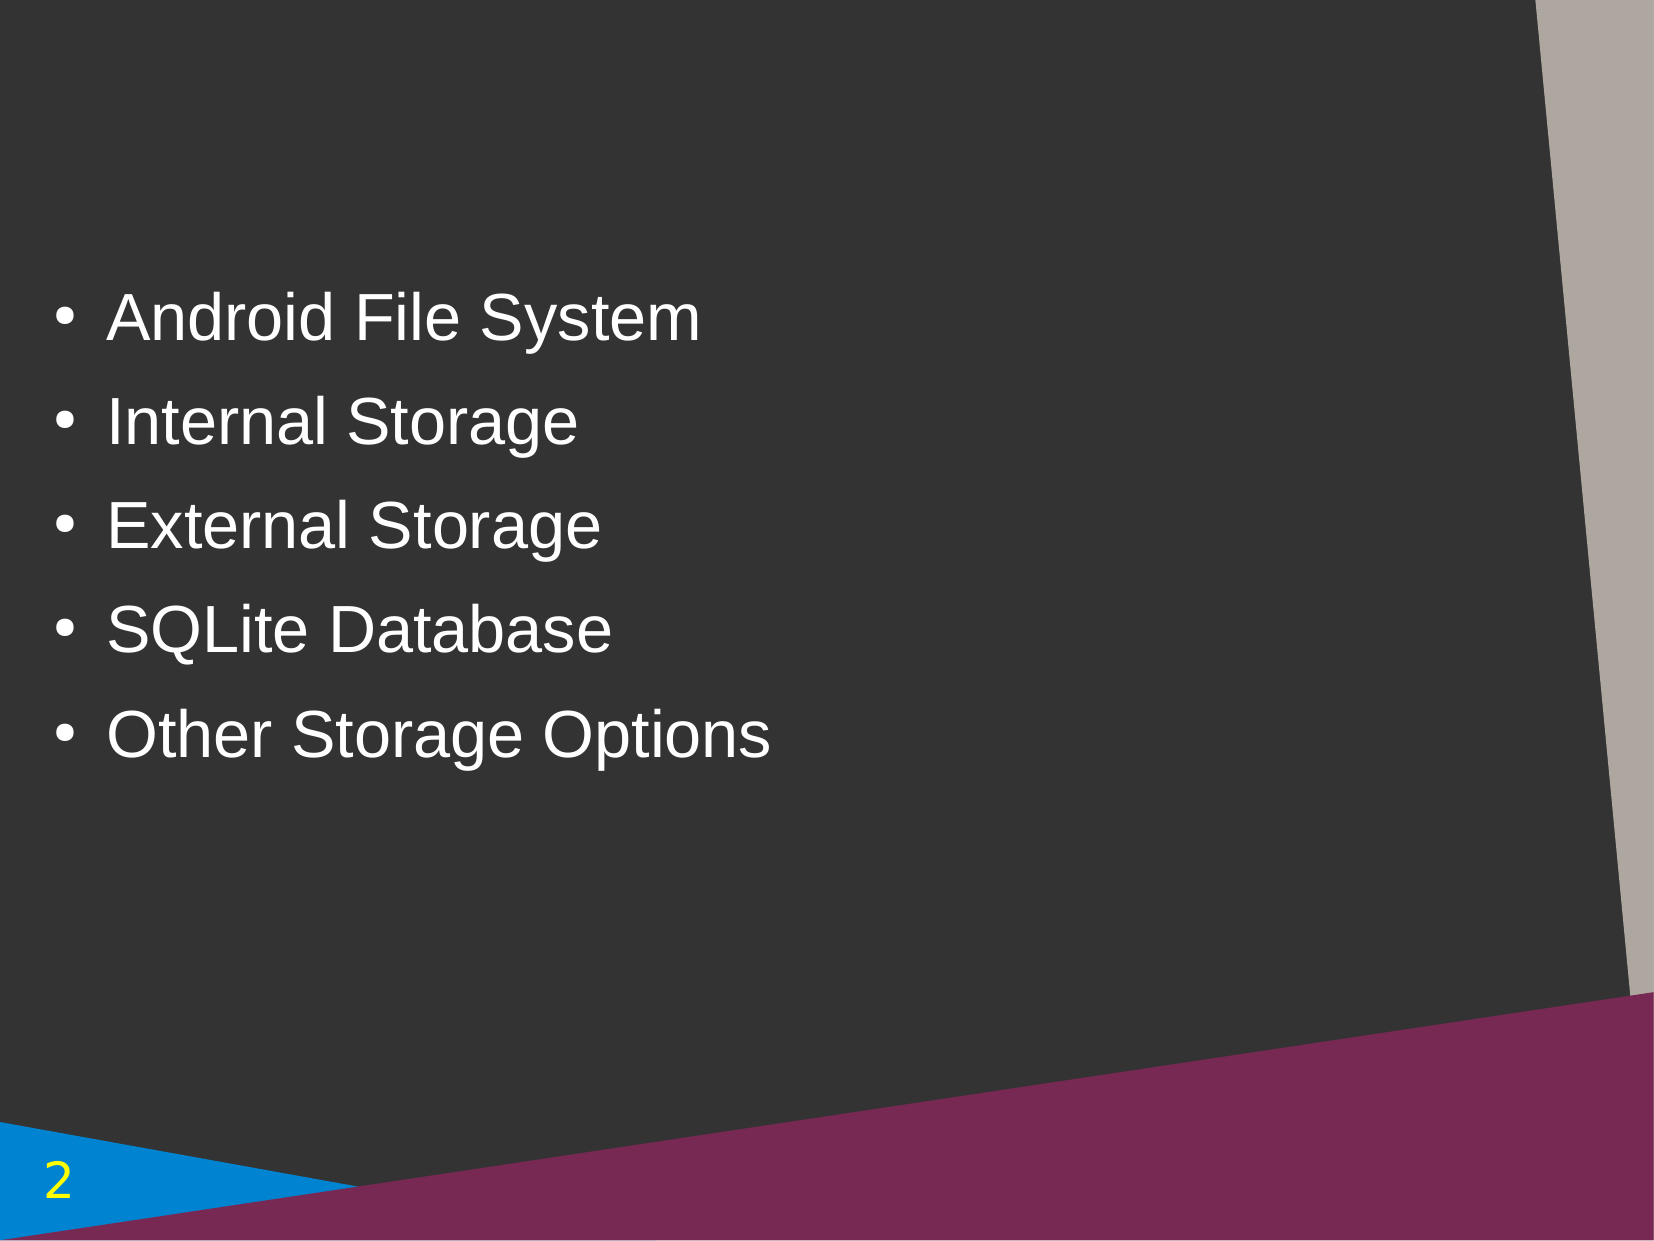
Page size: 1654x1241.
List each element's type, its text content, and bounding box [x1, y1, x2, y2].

list Android File System Internal Storage External Storage SQLite Database Other Storage Options [35, 59, 1524, 993]
